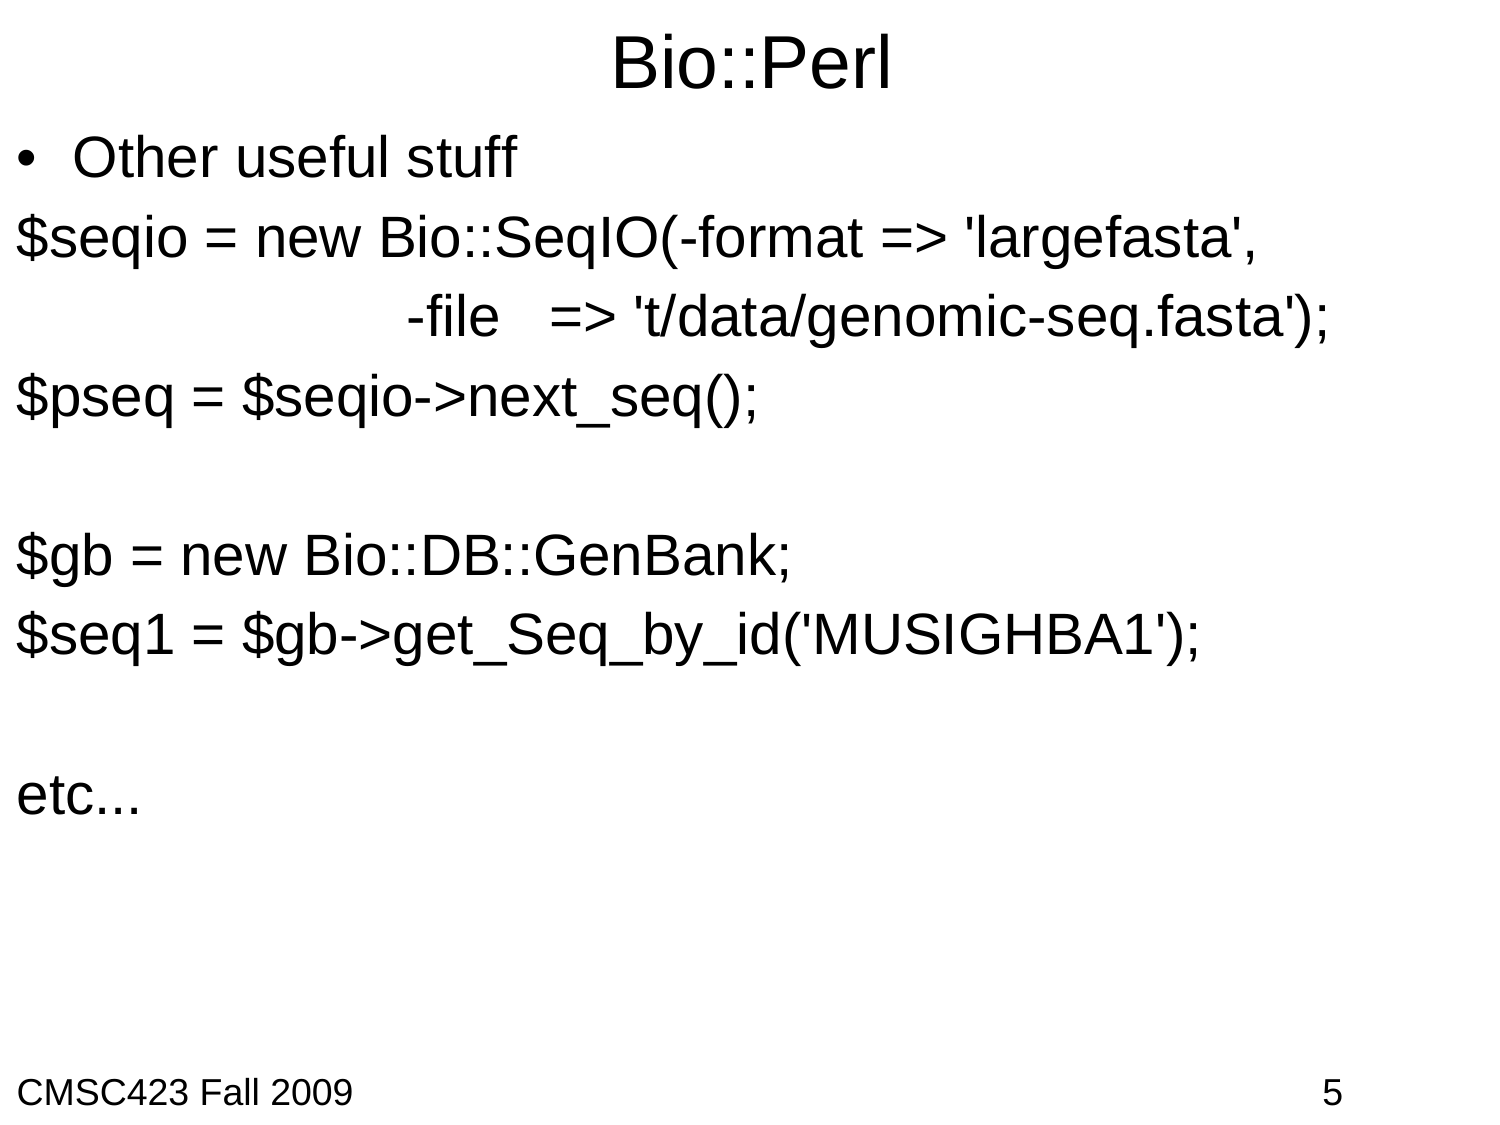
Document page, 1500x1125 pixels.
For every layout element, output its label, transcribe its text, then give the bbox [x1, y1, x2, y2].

list Other useful stuff $seqio = new Bio::SeqIO(-format => 'largefasta', -file => 't/data/genomic-seq.fasta'); $pseq = $seqio->next_seq(); $gb = new Bio::DB::GenBank; $seq1 = $gb->get_Seq_by_id('MUSIGHBA1'); etc... [16, 124, 1485, 1072]
title Bio::Perl [19, 9, 1485, 116]
